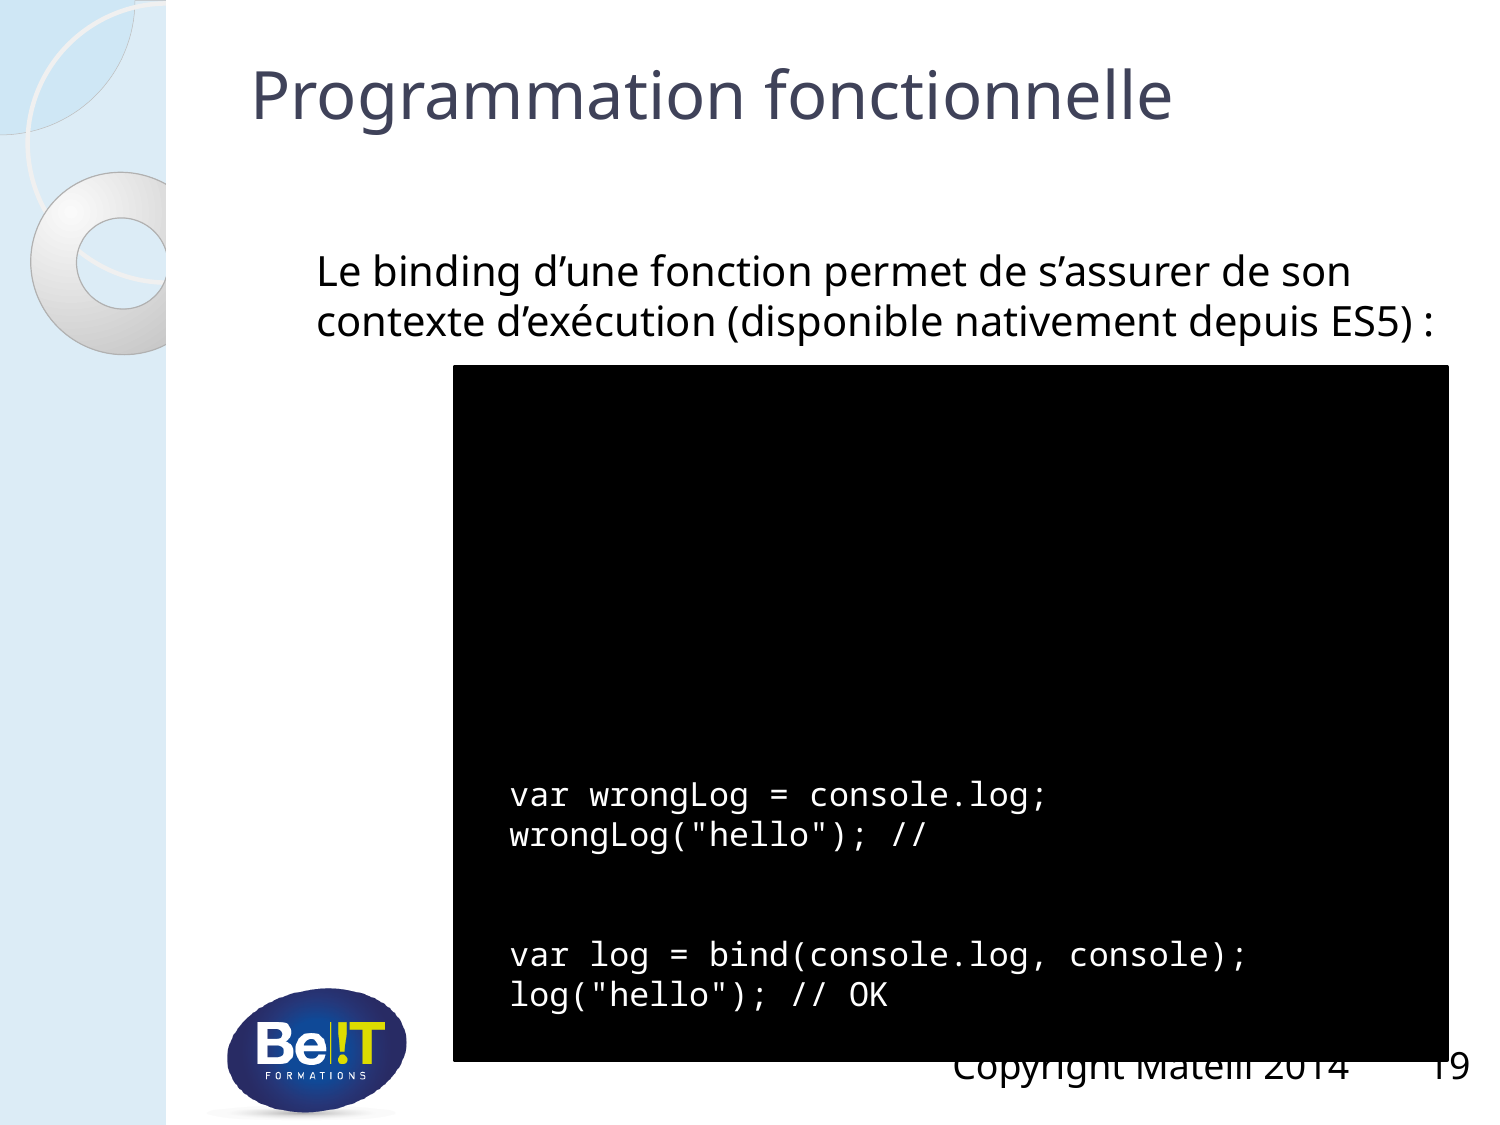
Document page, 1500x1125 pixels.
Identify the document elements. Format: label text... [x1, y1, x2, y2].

picture [171, 977, 442, 1125]
slide_number <numéro> [1413, 1034, 1488, 1113]
footer Copyright Matelli 2014 [937, 1061, 1413, 1113]
title Programmation fonctionnelle [235, 45, 1466, 233]
list Le binding d’une fonction permet de s’assurer de son contexte d’exécution (disponible nativement depuis ES5) : [235, 237, 1466, 1025]
text_box function bind(fn, context) { var method = fn; return function() { var a = [].slice.call(arguments, 0); return method.apply(context, a); } } var wrongLog = console.log; wrongLog("hello"); // TypeError: Illegal invocation var log = bind(console.log, console); log("hello"); // OK [454, 366, 1447, 1061]
